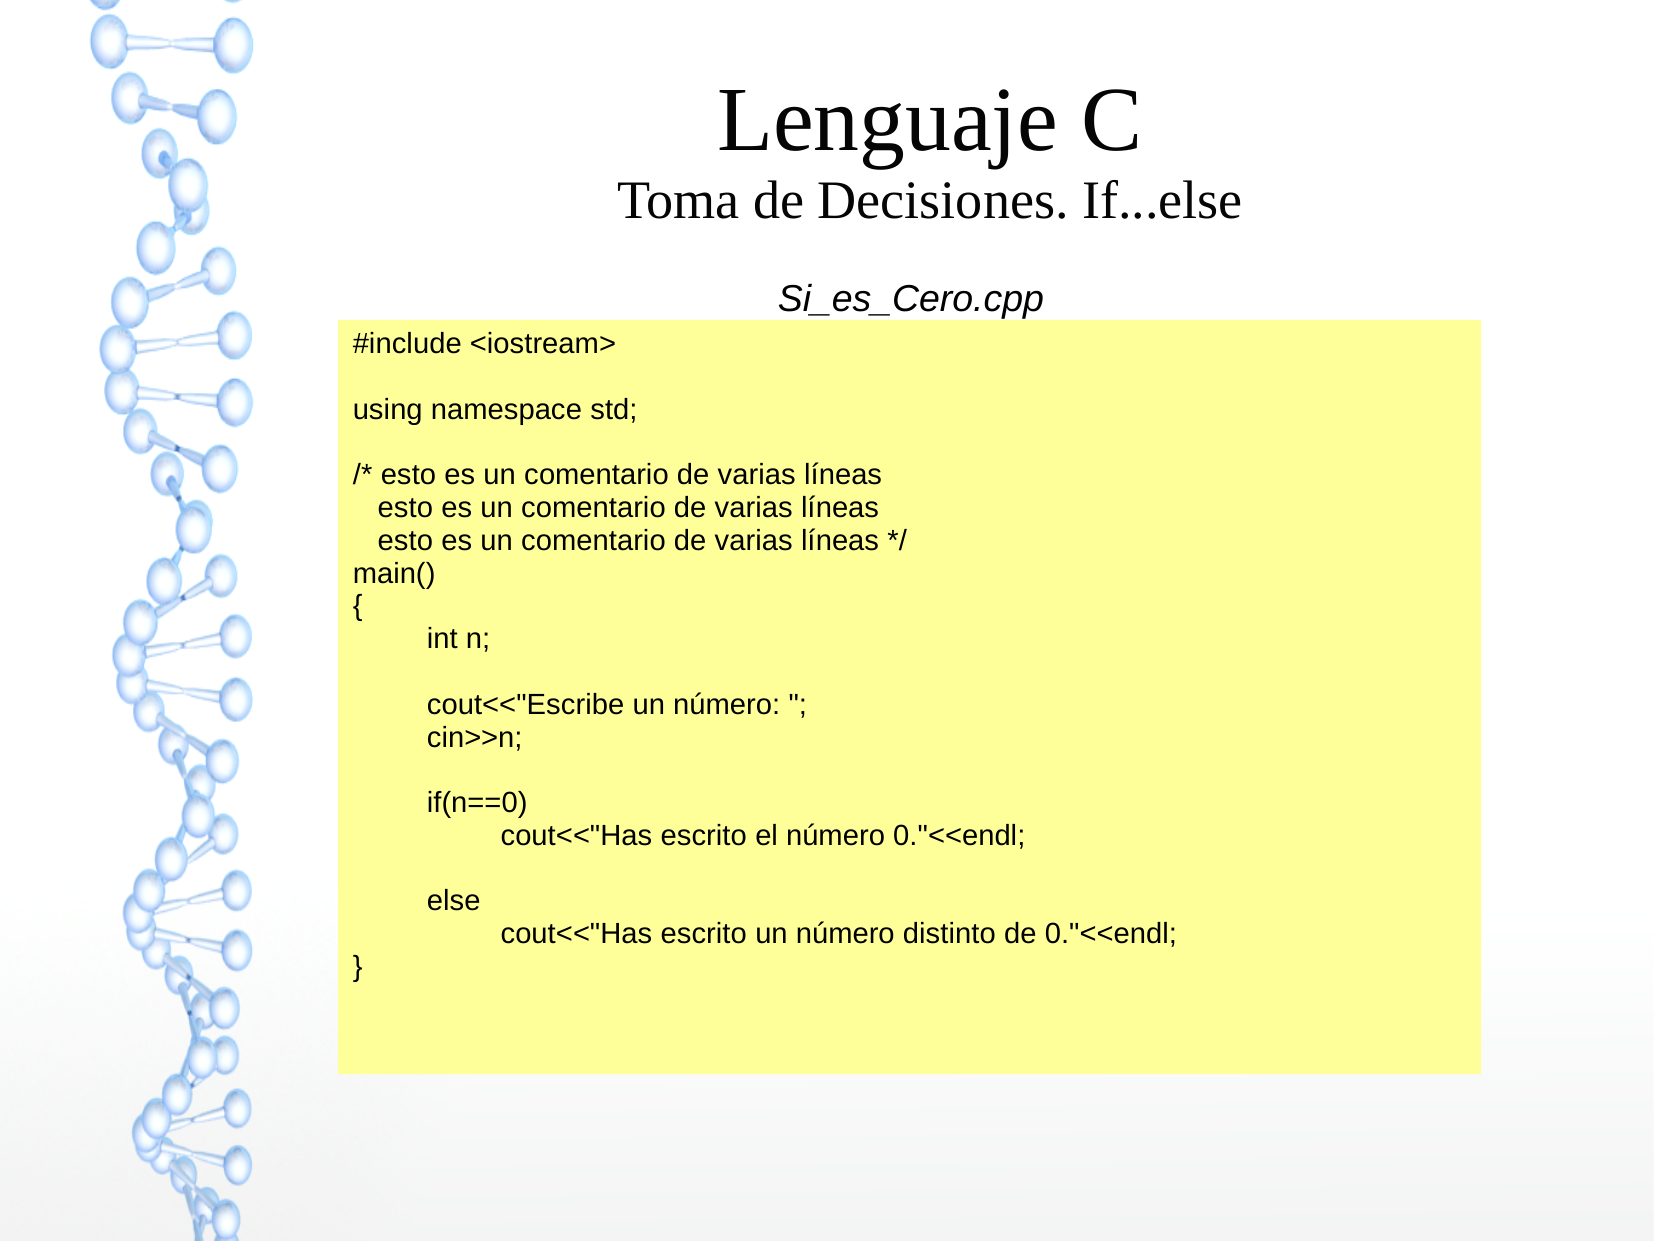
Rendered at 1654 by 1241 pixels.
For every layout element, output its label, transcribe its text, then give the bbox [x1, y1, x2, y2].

picture [0, 0, 1654, 1241]
title Lenguaje C Toma de Decisiones. If...else [265, 47, 1595, 252]
text_box Si_es_Cero.cpp [272, 269, 1550, 327]
text_box #include <iostream> using namespace std; /* esto es un comentario de varias líneas esto es un comentario de varias líneas esto es un comentario de varias líneas */ main() { int n; cout<<"Escribe un número: "; cin>>n; if(n==0) cout<<"Has escrito el número 0."<<endl; else cout<<"Has escrito un número distinto de 0."<<endl; } [338, 327, 1482, 1075]
